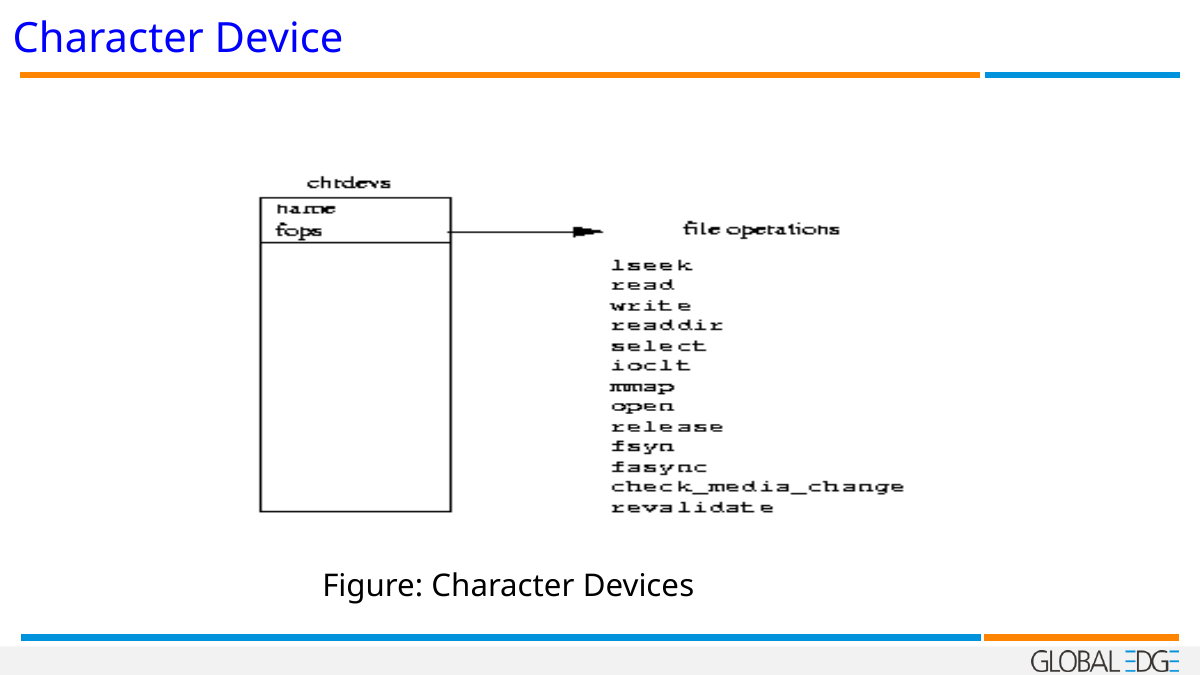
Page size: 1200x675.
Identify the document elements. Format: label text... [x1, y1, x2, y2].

picture [212, 151, 977, 544]
title Character Device [12, 9, 1088, 63]
text_box Figure: Character Devices [200, 555, 1004, 607]
picture [1031, 650, 1179, 672]
